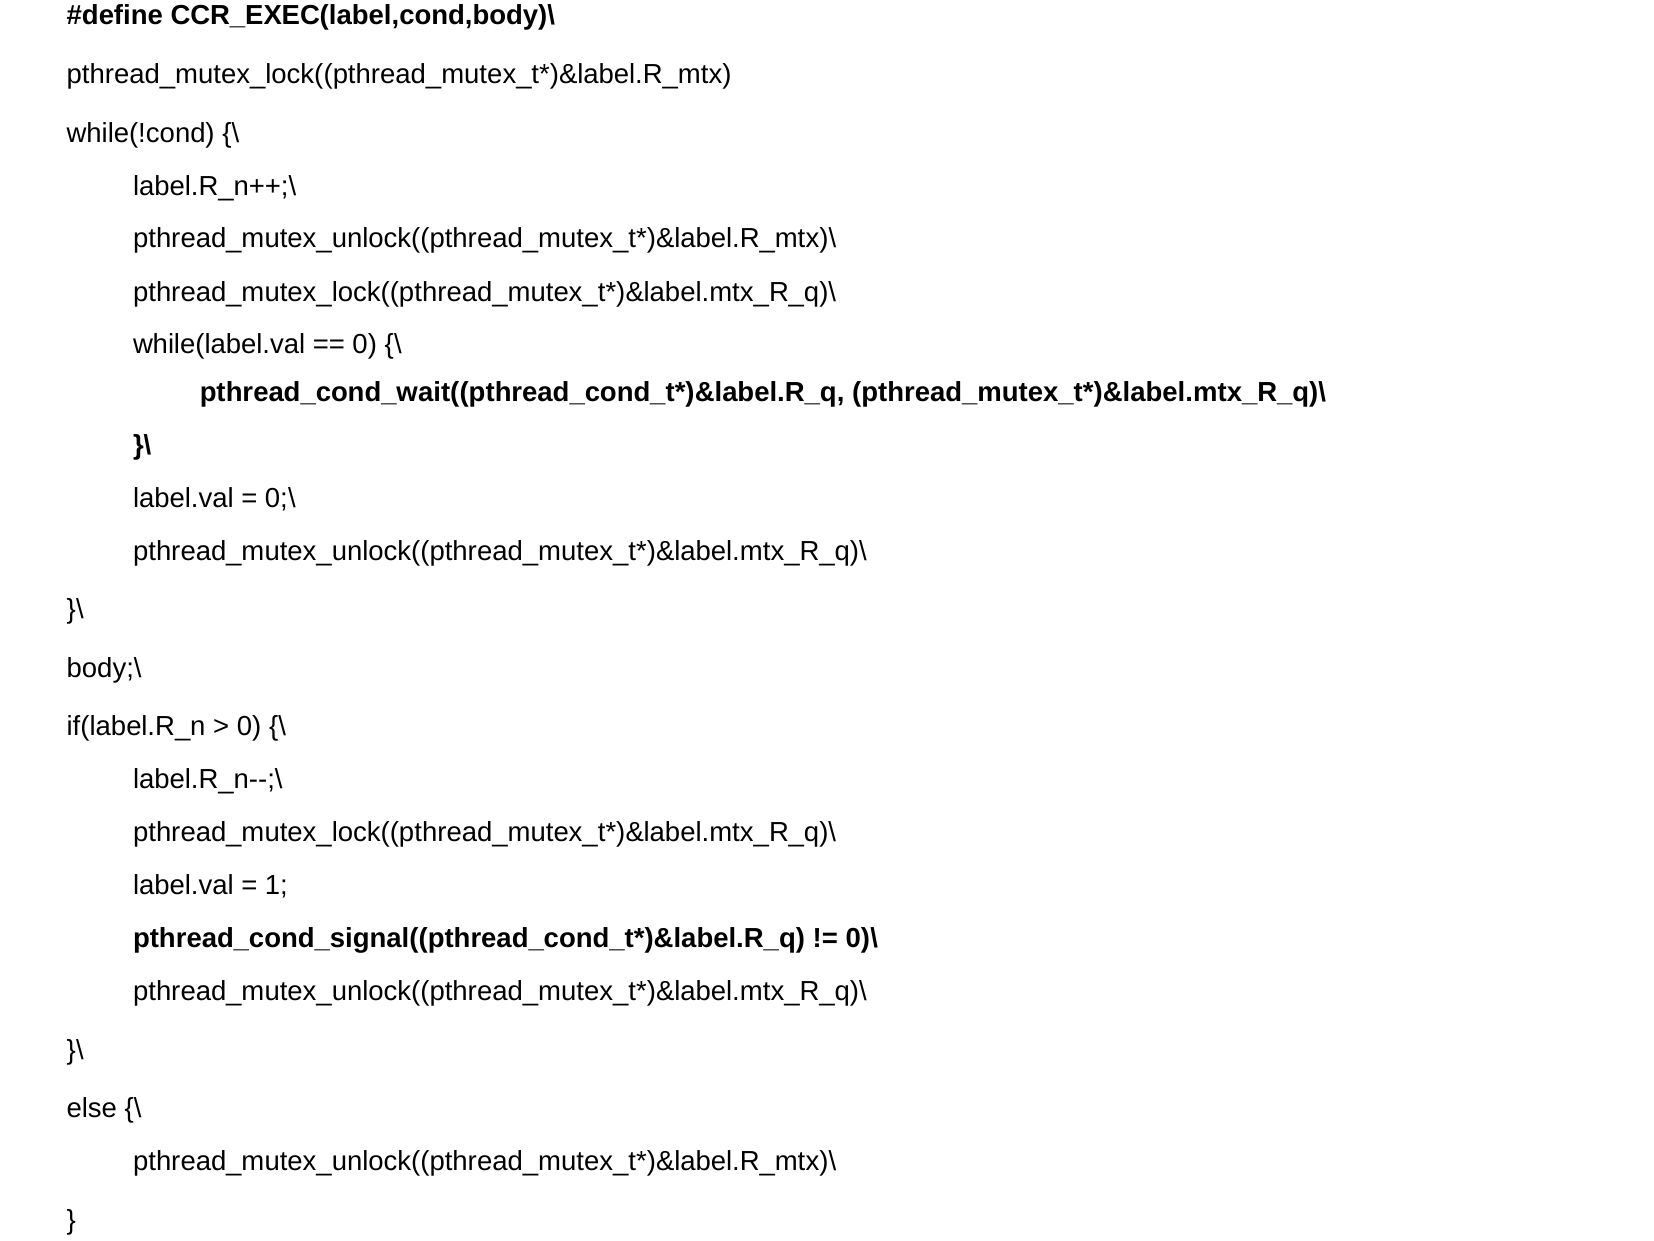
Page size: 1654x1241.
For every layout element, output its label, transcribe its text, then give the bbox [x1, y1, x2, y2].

list #define CCR_EXEC(label,cond,body)\ pthread_mutex_lock((pthread_mutex_t*)&label.R_mtx) while(!cond) {\ label.R_n++;\ pthread_mutex_unlock((pthread_mutex_t*)&label.R_mtx)\ pthread_mutex_lock((pthread_mutex_t*)&label.mtx_R_q)\ while(label.val == 0) {\ pthread_cond_wait((pthread_cond_t*)&label.R_q, (pthread_mutex_t*)&label.mtx_R_q)\ }\ label.val = 0;\ pthread_mutex_unlock((pthread_mutex_t*)&label.mtx_R_q)\ }\ body;\ if(label.R_n > 0) {\ label.R_n--;\ pthread_mutex_lock((pthread_mutex_t*)&label.mtx_R_q)\ label.val = 1; pthread_cond_signal((pthread_cond_t*)&label.R_q) != 0)\ pthread_mutex_unlock((pthread_mutex_t*)&label.mtx_R_q)\ }\ else {\ pthread_mutex_unlock((pthread_mutex_t*)&label.R_mtx)\ } [0, 0, 1651, 1241]
